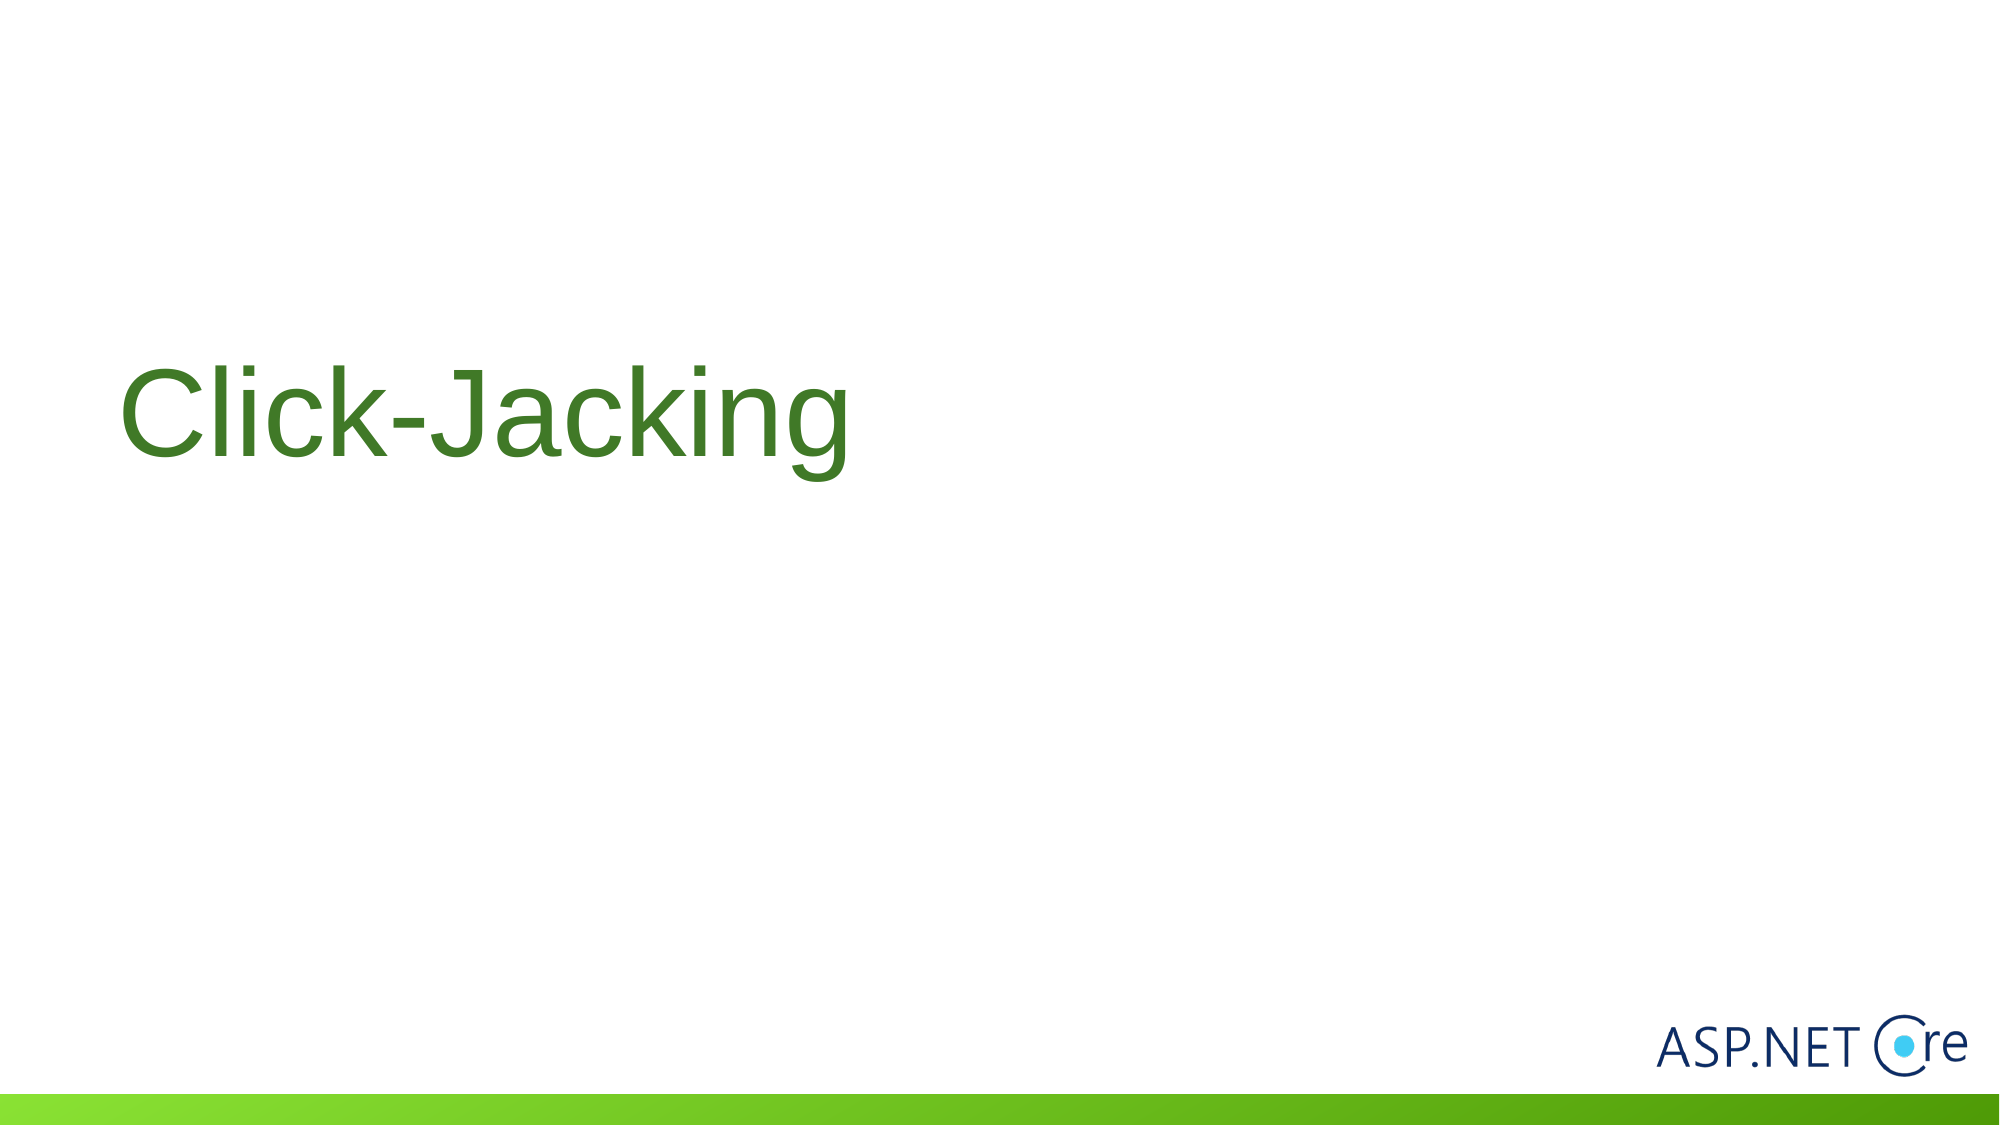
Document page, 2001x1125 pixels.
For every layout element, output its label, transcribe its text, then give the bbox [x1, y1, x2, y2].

text_box Click-Jacking [102, 335, 869, 491]
text_box [0, 1094, 2000, 1125]
picture [1641, 999, 1985, 1091]
